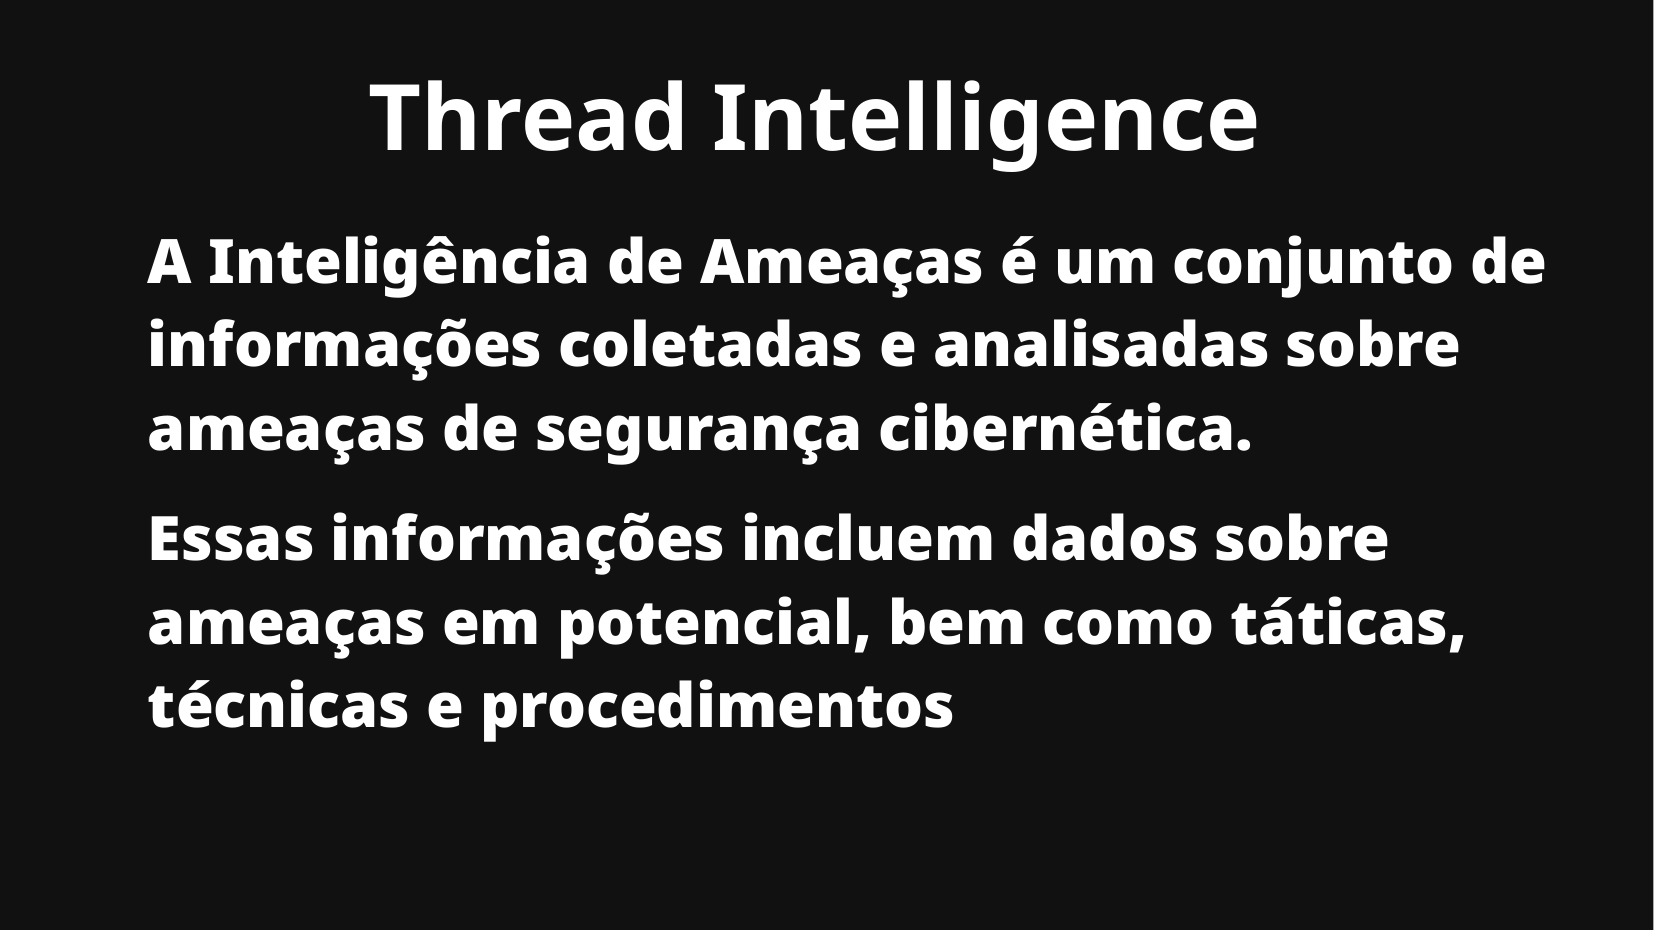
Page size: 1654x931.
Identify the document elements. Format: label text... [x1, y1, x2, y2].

title Thread Intelligence [82, 37, 1571, 193]
list A Inteligência de Ameaças é um conjunto de informações coletadas e analisadas sobre ameaças de segurança cibernética. Essas informações incluem dados sobre ameaças em potencial, bem como táticas, técnicas e procedimentos [82, 217, 1571, 758]
